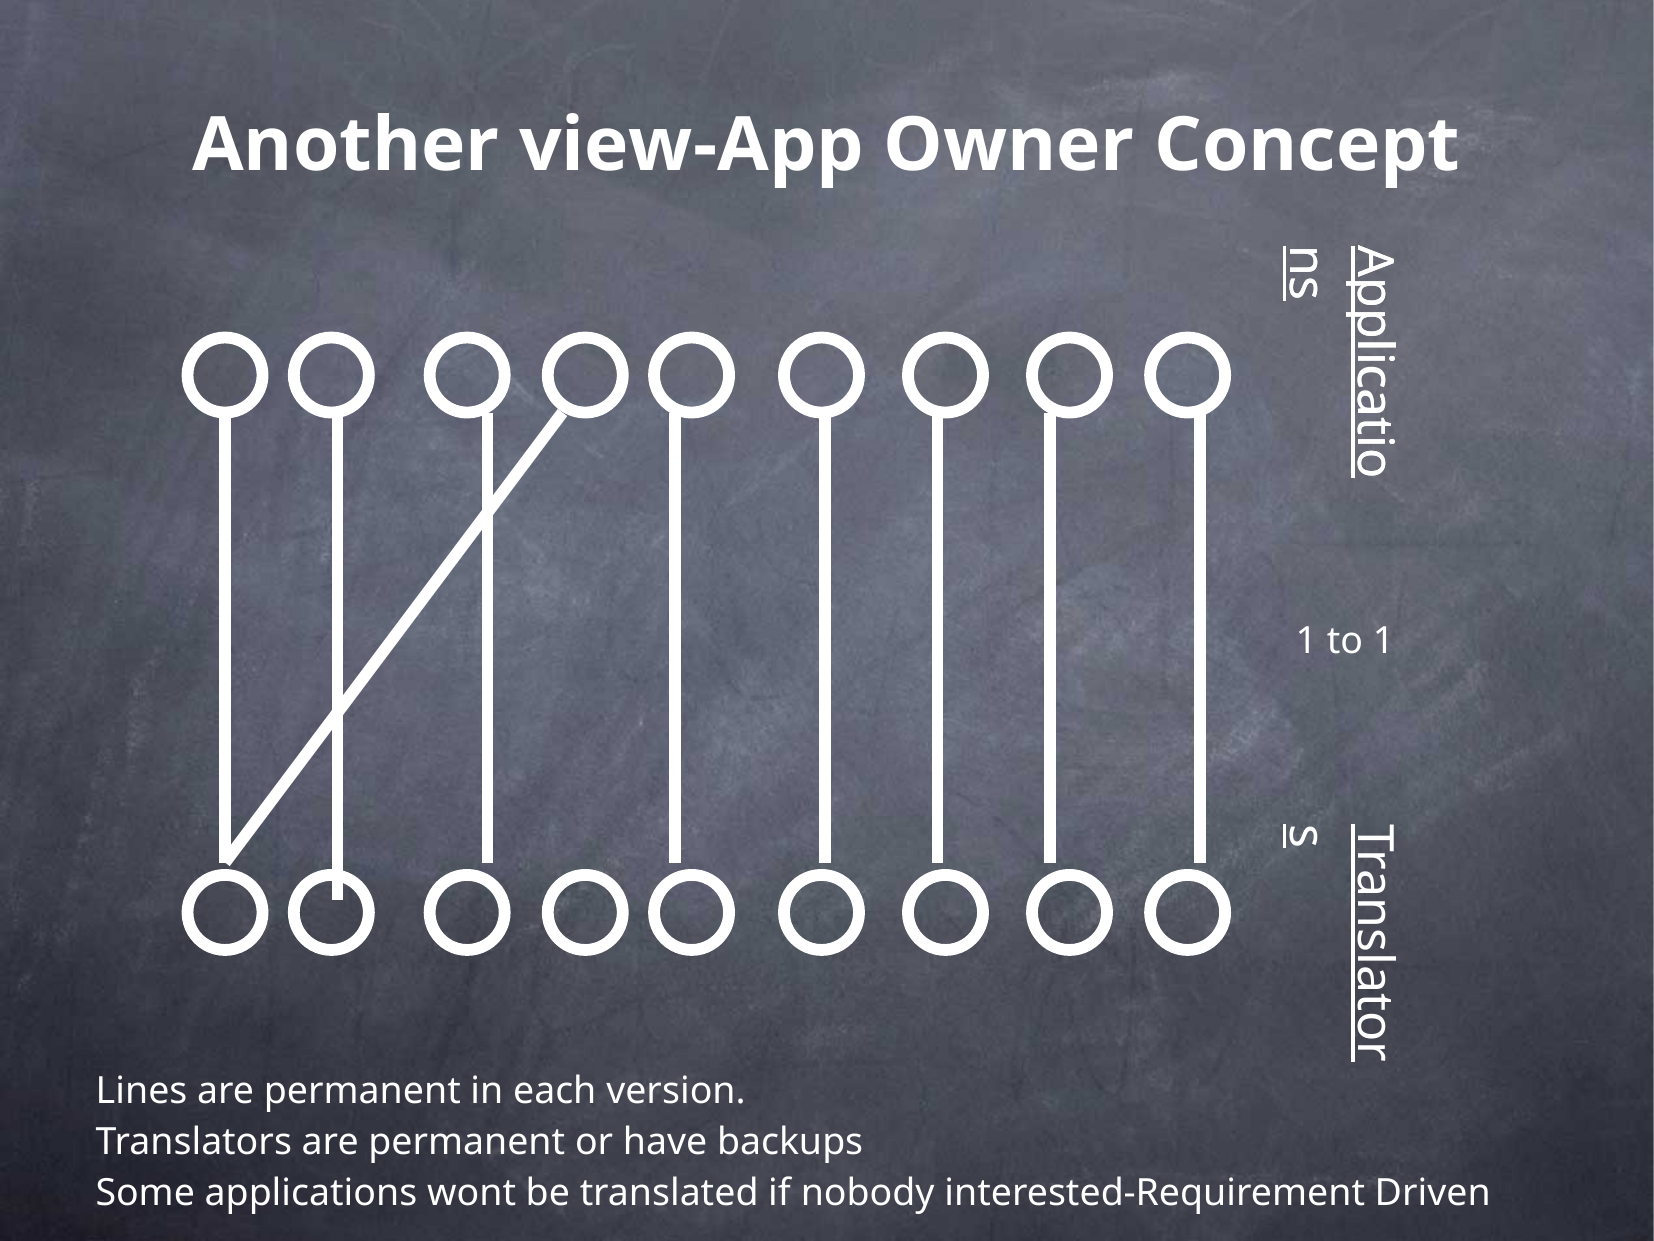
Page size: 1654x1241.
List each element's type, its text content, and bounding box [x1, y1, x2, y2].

text_box Translators [1318, 803, 1426, 1050]
title Another view-App Owner Concept [82, 56, 1571, 226]
text_box Applications [1318, 225, 1426, 526]
picture [0, 0, 1654, 1241]
text_box 1 to 1 [1275, 600, 1463, 676]
text_box Lines are permanent in each version. Translators are permanent or have backups Some applications wont be translated if nobody interested-Requirement Driven [75, 1050, 1538, 1225]
